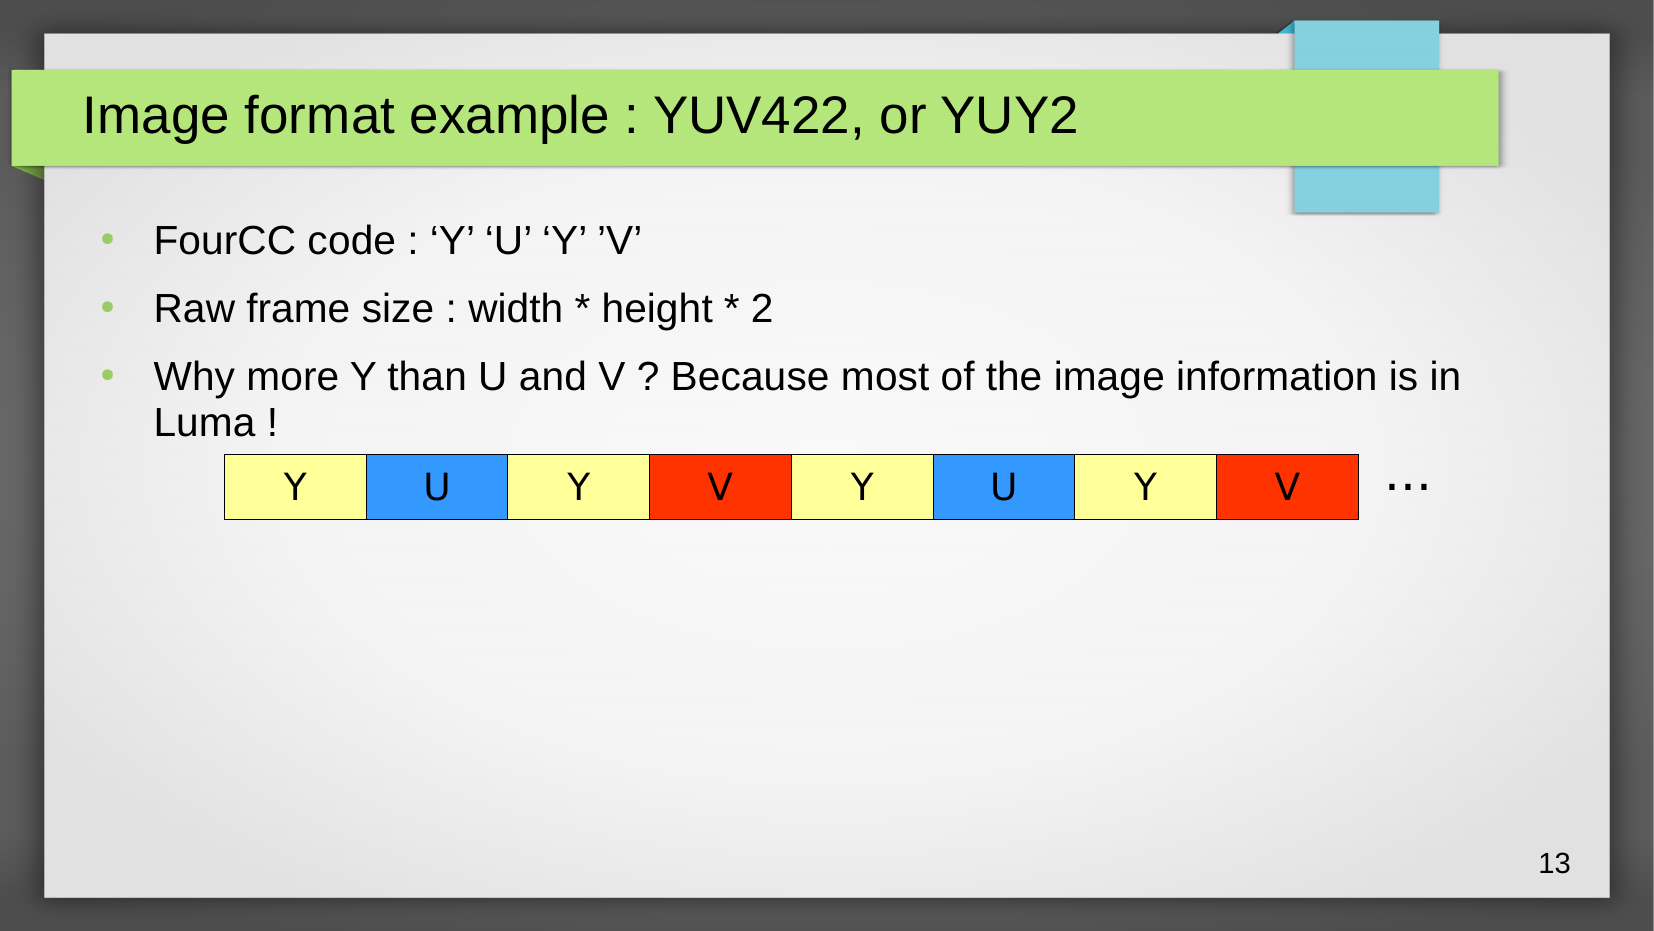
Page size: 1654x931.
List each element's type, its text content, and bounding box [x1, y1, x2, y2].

text_box V [649, 454, 791, 520]
text_box Y [507, 454, 649, 520]
text_box ... [1370, 437, 1453, 511]
text_box V [1216, 454, 1359, 520]
picture [0, 0, 1654, 931]
list FourCC code : ‘Y’ ‘U’ ‘Y’ ’V’ Raw frame size : width * height * 2 Why more Y than U and V ? Because most of the image information is in Luma ! [82, 217, 1571, 758]
text_box U [933, 454, 1074, 520]
title Image format example : YUV422, or YUY2 [82, 70, 1264, 160]
text_box Y [224, 454, 366, 520]
text_box Y [1074, 454, 1216, 520]
text_box Y [791, 454, 933, 520]
text_box U [366, 454, 507, 520]
